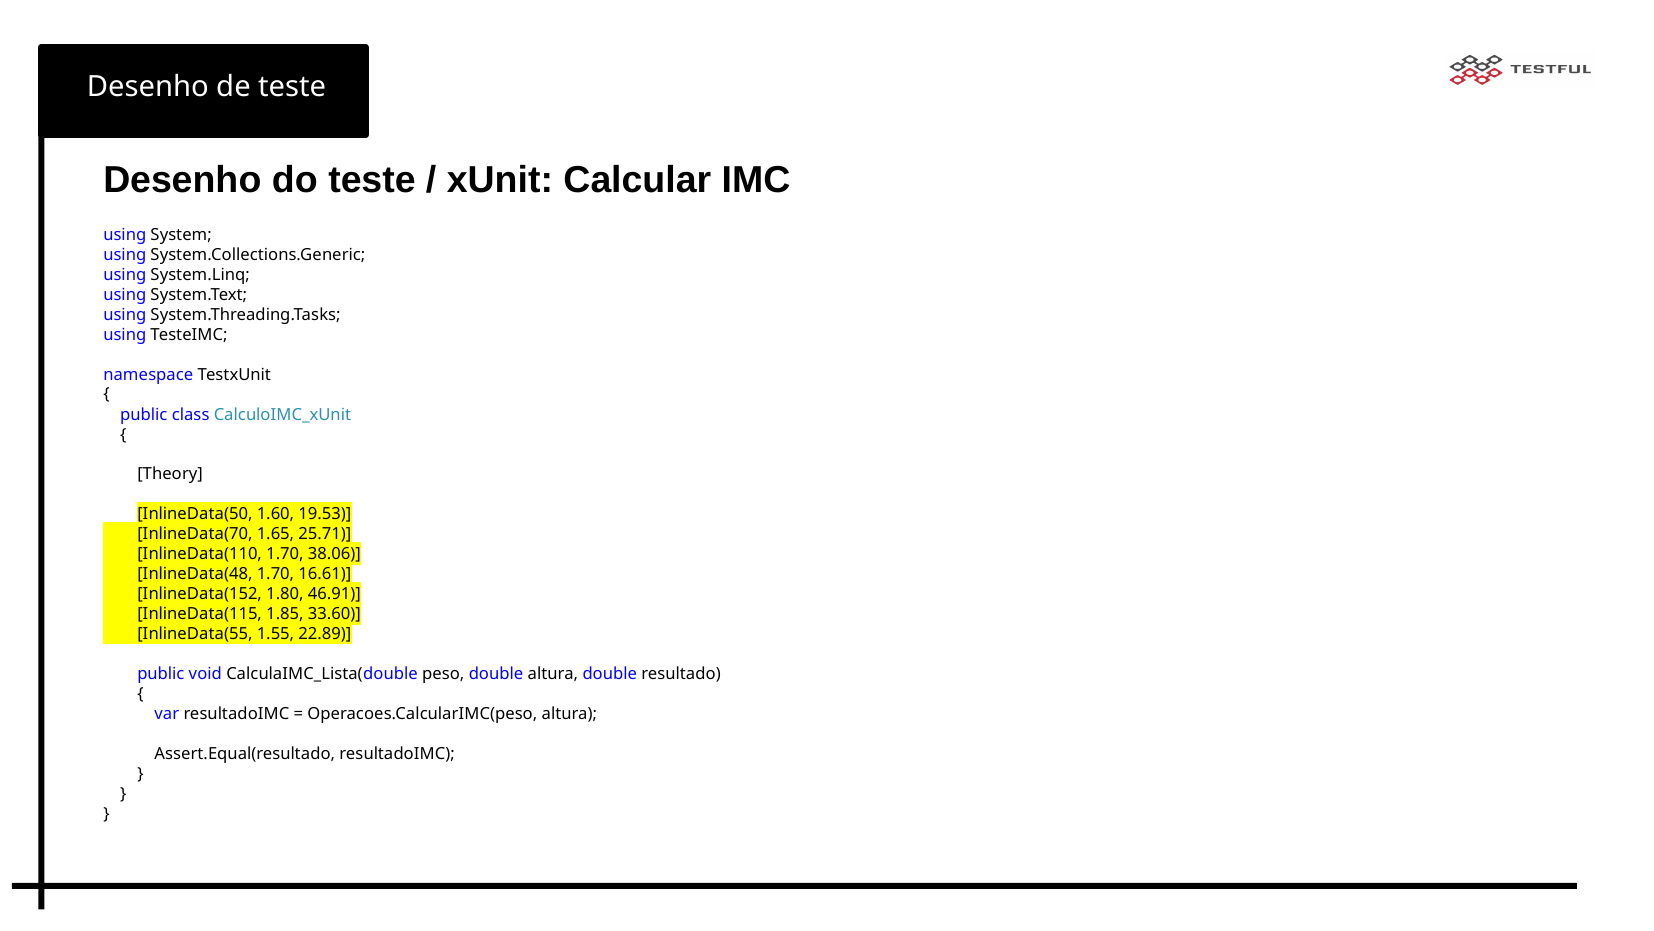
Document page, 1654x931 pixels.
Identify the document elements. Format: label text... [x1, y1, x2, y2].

text_box Desenho de teste [58, 51, 355, 119]
text_box Desenho do teste / xUnit: Calcular IMC using System; using System.Collections.Generic; using System.Linq; using System.Text; using System.Threading.Tasks; using TesteIMC; namespace TestxUnit { public class CalculoIMC_xUnit { [Theory] [InlineData(50, 1.60, 19.53)] [InlineData(70, 1.65, 25.71)] [InlineData(110, 1.70, 38.06)] [InlineData(48, 1.70, 16.61)] [InlineData(152, 1.80, 46.91)] [InlineData(115, 1.85, 33.60)] [InlineData(55, 1.55, 22.89)] public void CalculaIMC_Lista(double peso, double altura, double resultado) { var resultadoIMC = Operacoes.CalcularIMC(peso, altura); Assert.Equal(resultado, resultadoIMC); } } } [88, 147, 1624, 680]
picture [1446, 51, 1595, 89]
text_box [41, 47, 366, 136]
